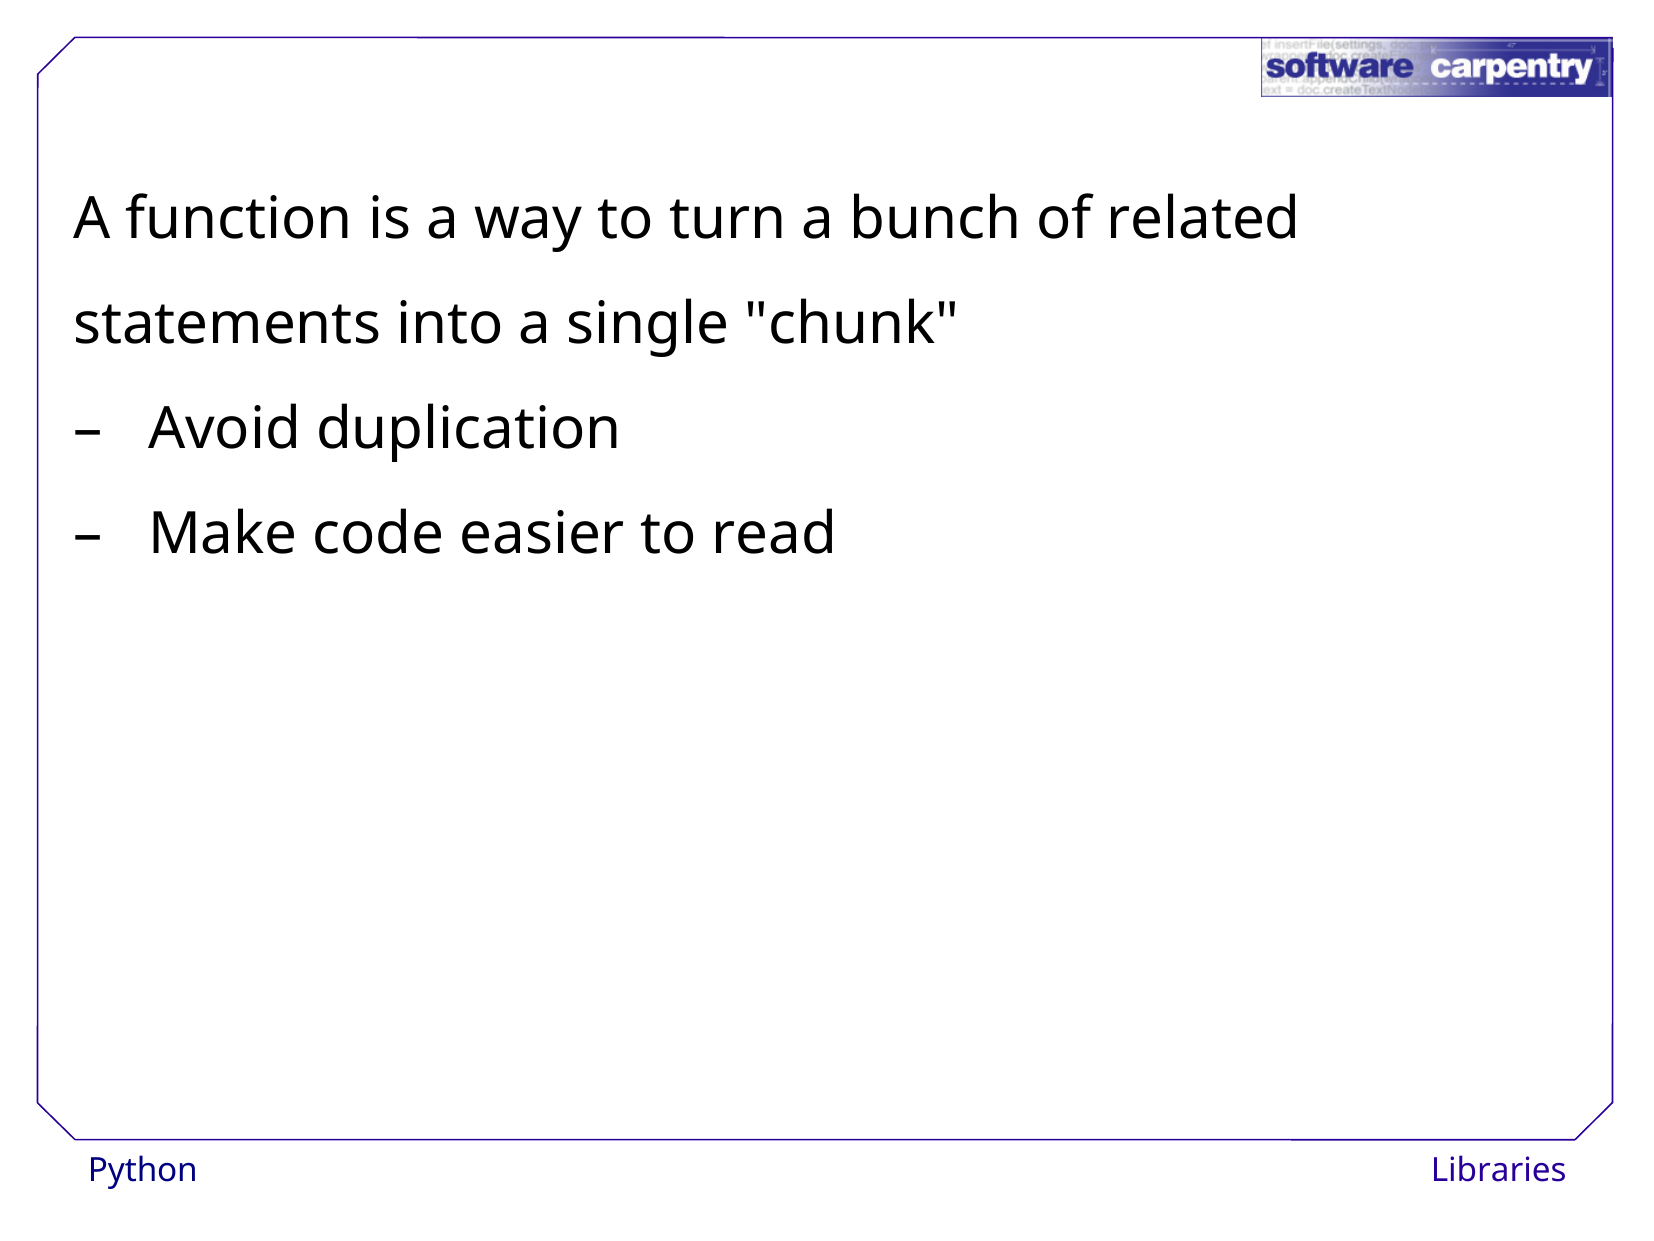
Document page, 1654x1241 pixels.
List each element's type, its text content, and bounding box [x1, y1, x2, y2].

picture [1261, 39, 1613, 97]
text_box A function is a way to turn a bunch of related statements into a single "chunk" – Avoid duplication – Make code easier to read [58, 137, 1466, 574]
